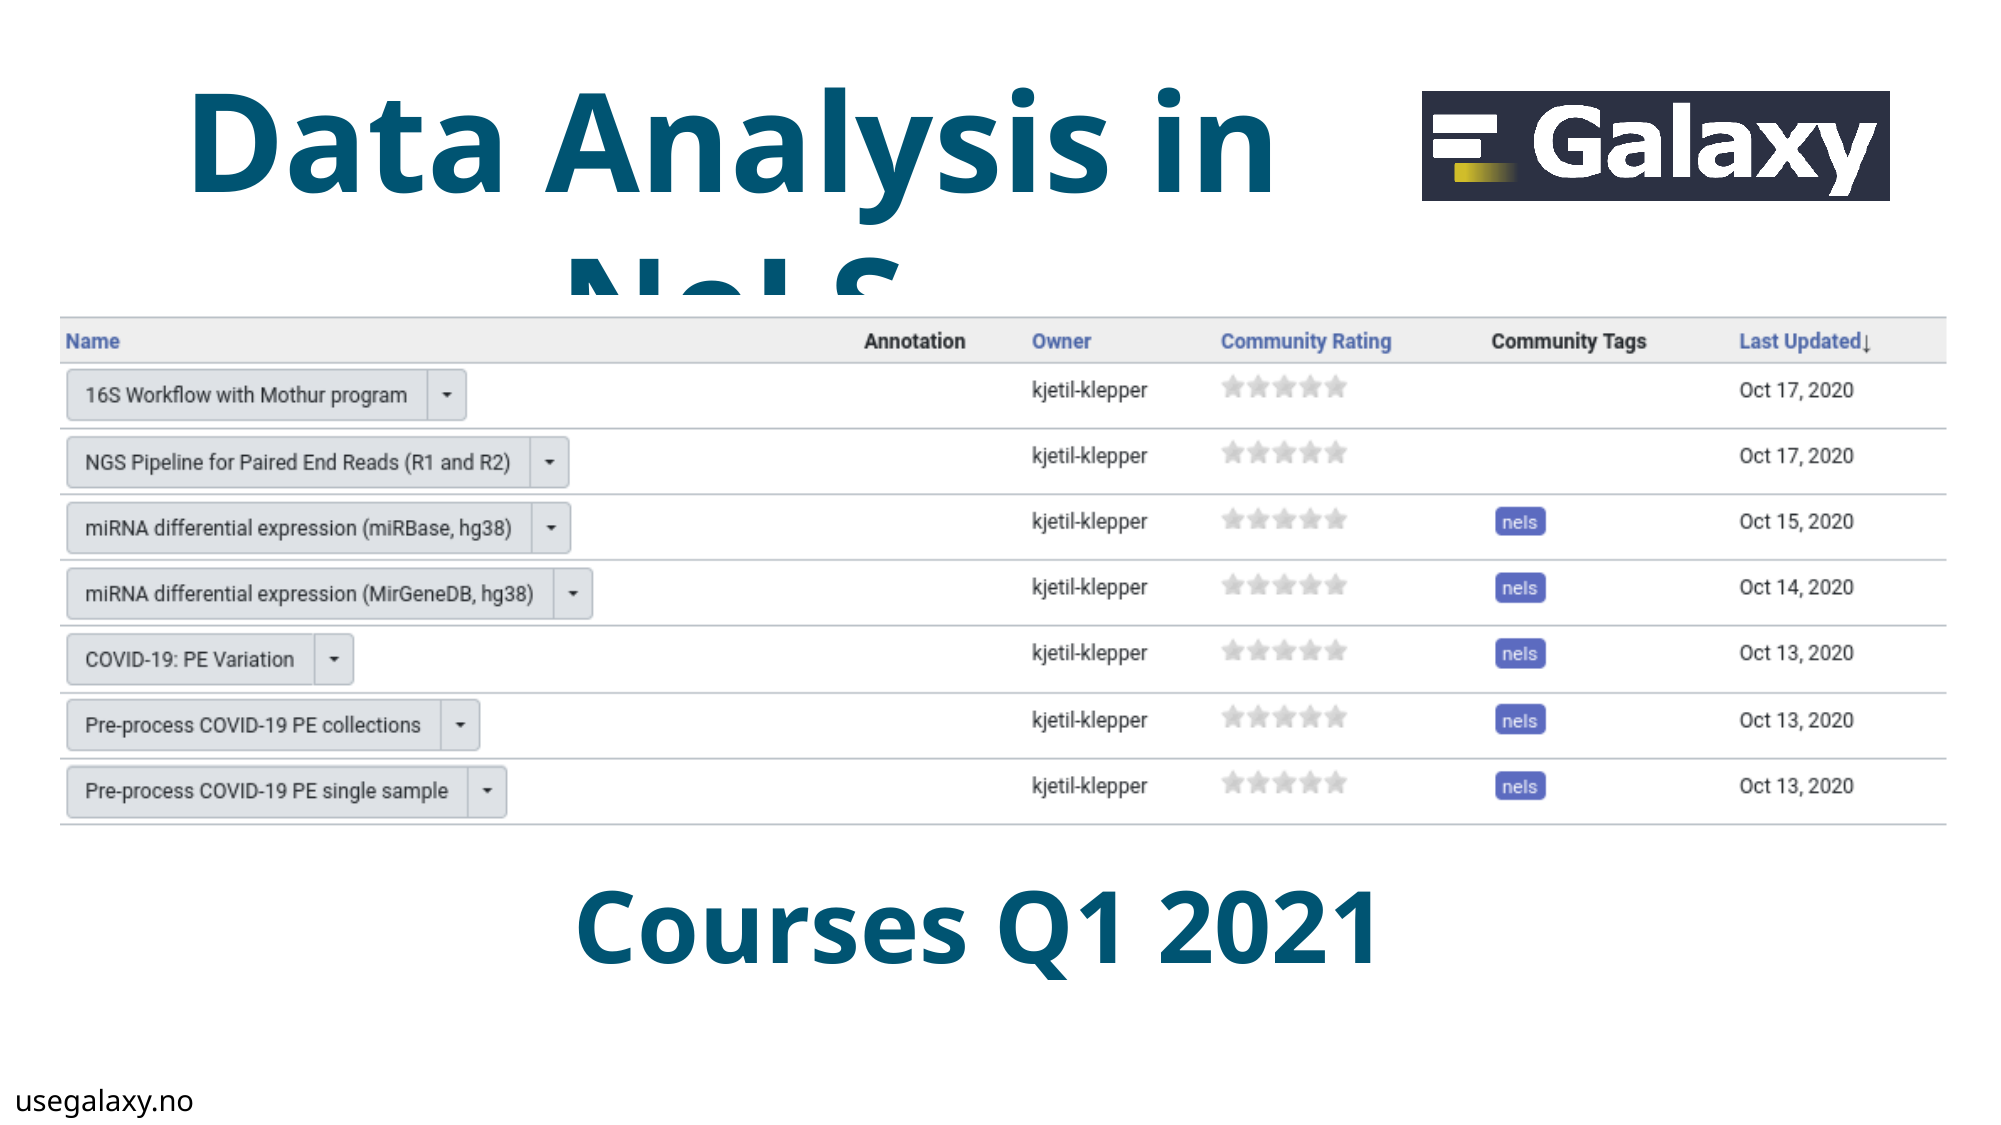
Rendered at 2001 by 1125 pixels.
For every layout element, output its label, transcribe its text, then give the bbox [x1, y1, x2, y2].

title Courses Q1 2021 [271, 863, 1689, 1058]
picture [60, 295, 1962, 839]
text_box usegalaxy.no [0, 1072, 384, 1125]
title Data Analysis in NeLS [23, 54, 1441, 249]
picture [1422, 91, 1890, 201]
